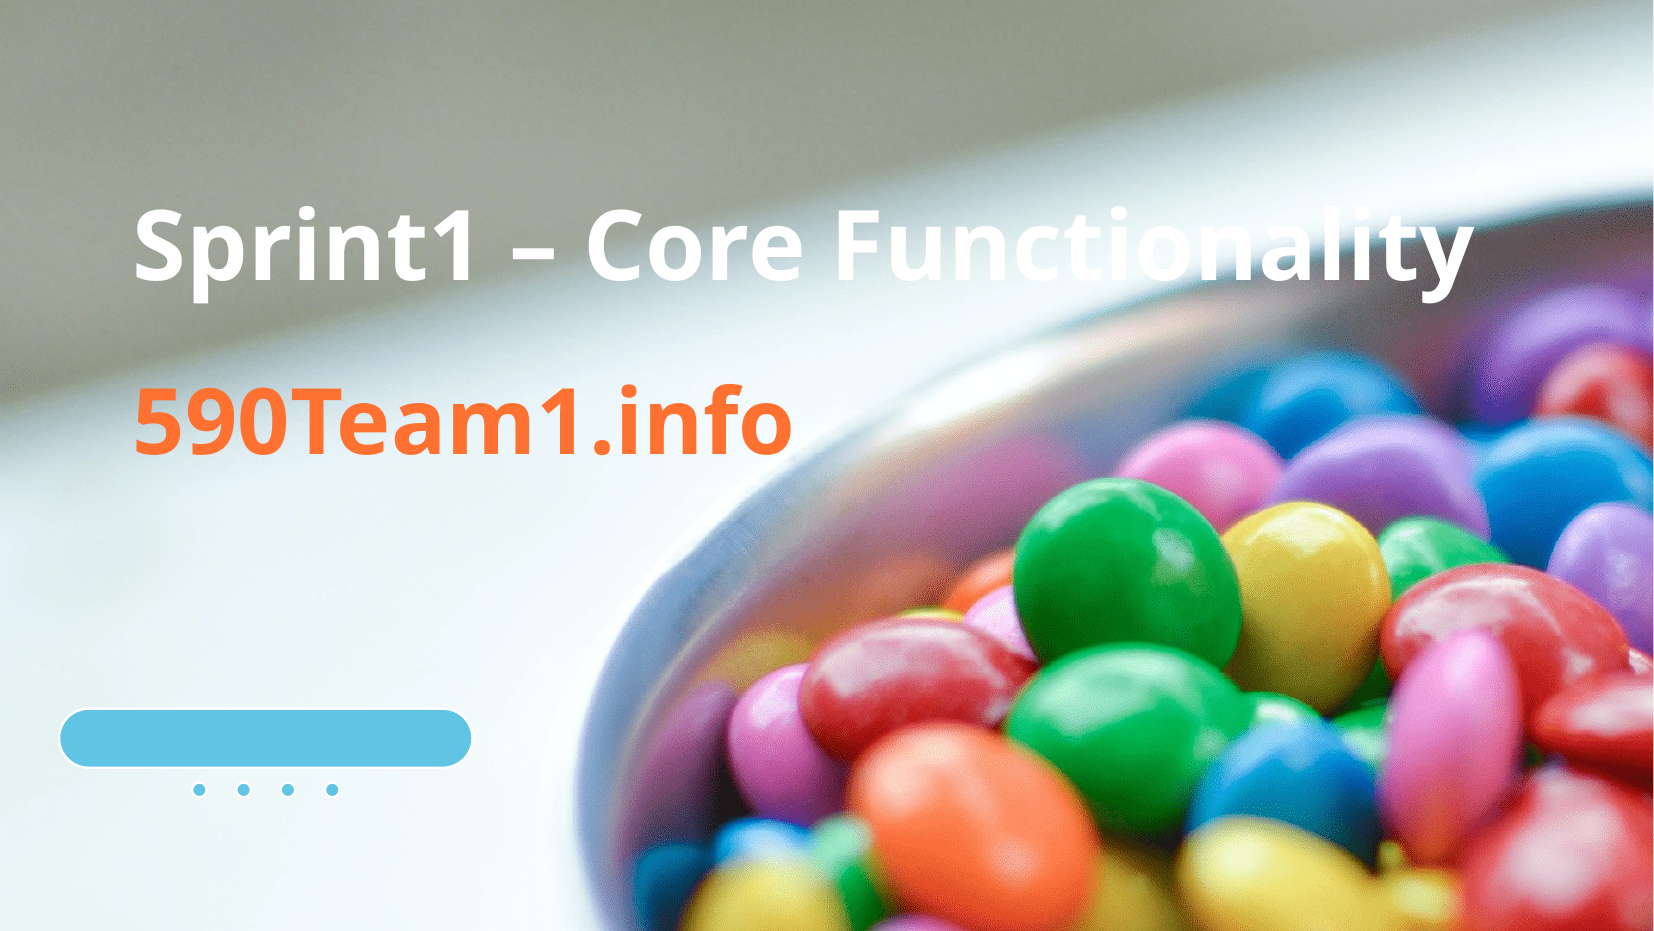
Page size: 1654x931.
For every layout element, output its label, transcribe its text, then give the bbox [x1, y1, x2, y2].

title Sprint1 – Core Functionality [132, 147, 1521, 338]
picture [0, 0, 1654, 931]
subtitle 590Team1.info [132, 354, 1521, 485]
